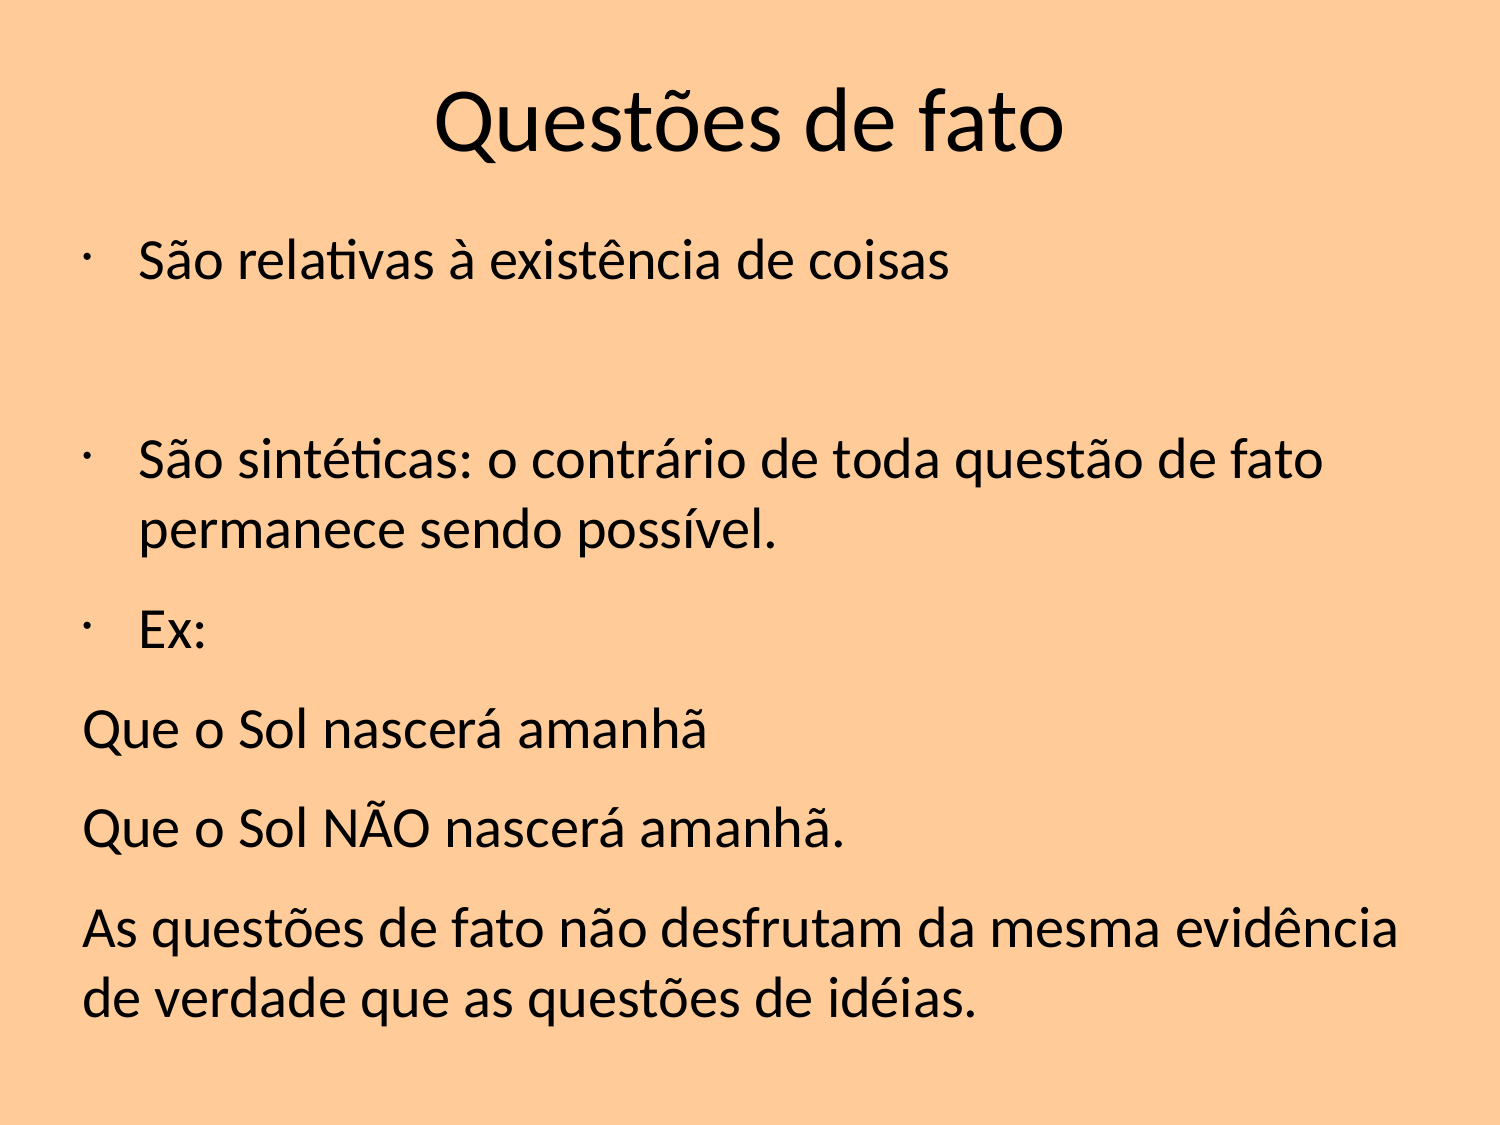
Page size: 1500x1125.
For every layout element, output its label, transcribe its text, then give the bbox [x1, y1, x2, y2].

title Questões de fato [75, 45, 1425, 233]
list São relativas à existência de coisas São sintéticas: o contrário de toda questão de fato permanece sendo possível. Ex: Que o Sol nascerá amanhã Que o Sol NÃO nascerá amanhã. As questões de fato não desfrutam da mesma evidência de verdade que as questões de idéias. [67, 206, 1418, 1125]
